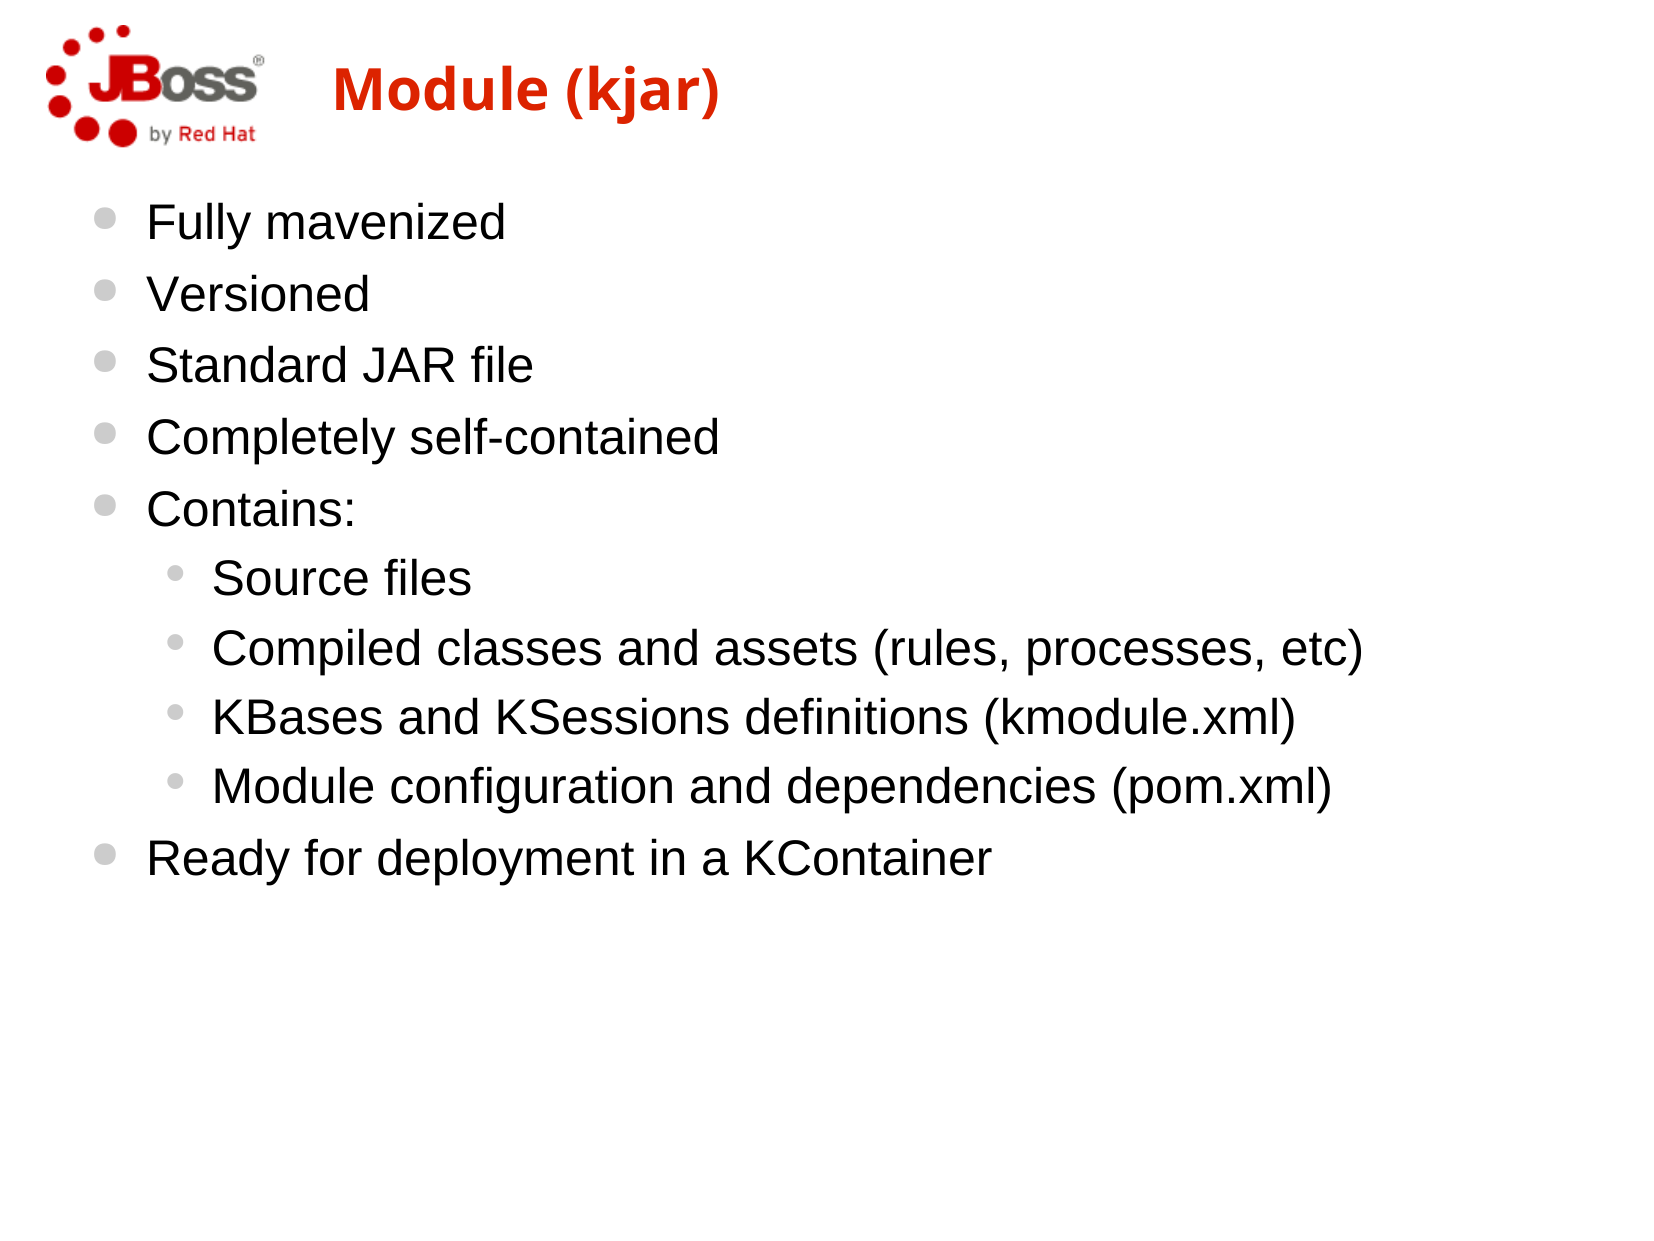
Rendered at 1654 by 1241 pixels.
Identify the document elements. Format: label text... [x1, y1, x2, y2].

title Module (kjar) [331, 32, 1538, 151]
picture [46, 25, 266, 149]
list Fully mavenized Versioned Standard JAR file Completely self-contained Contains: Source files Compiled classes and assets (rules, processes, etc) KBases and KSessions definitions (kmodule.xml) Module configuration and dependencies (pom.xml) Ready for deployment in a KContainer [75, 187, 1498, 1126]
